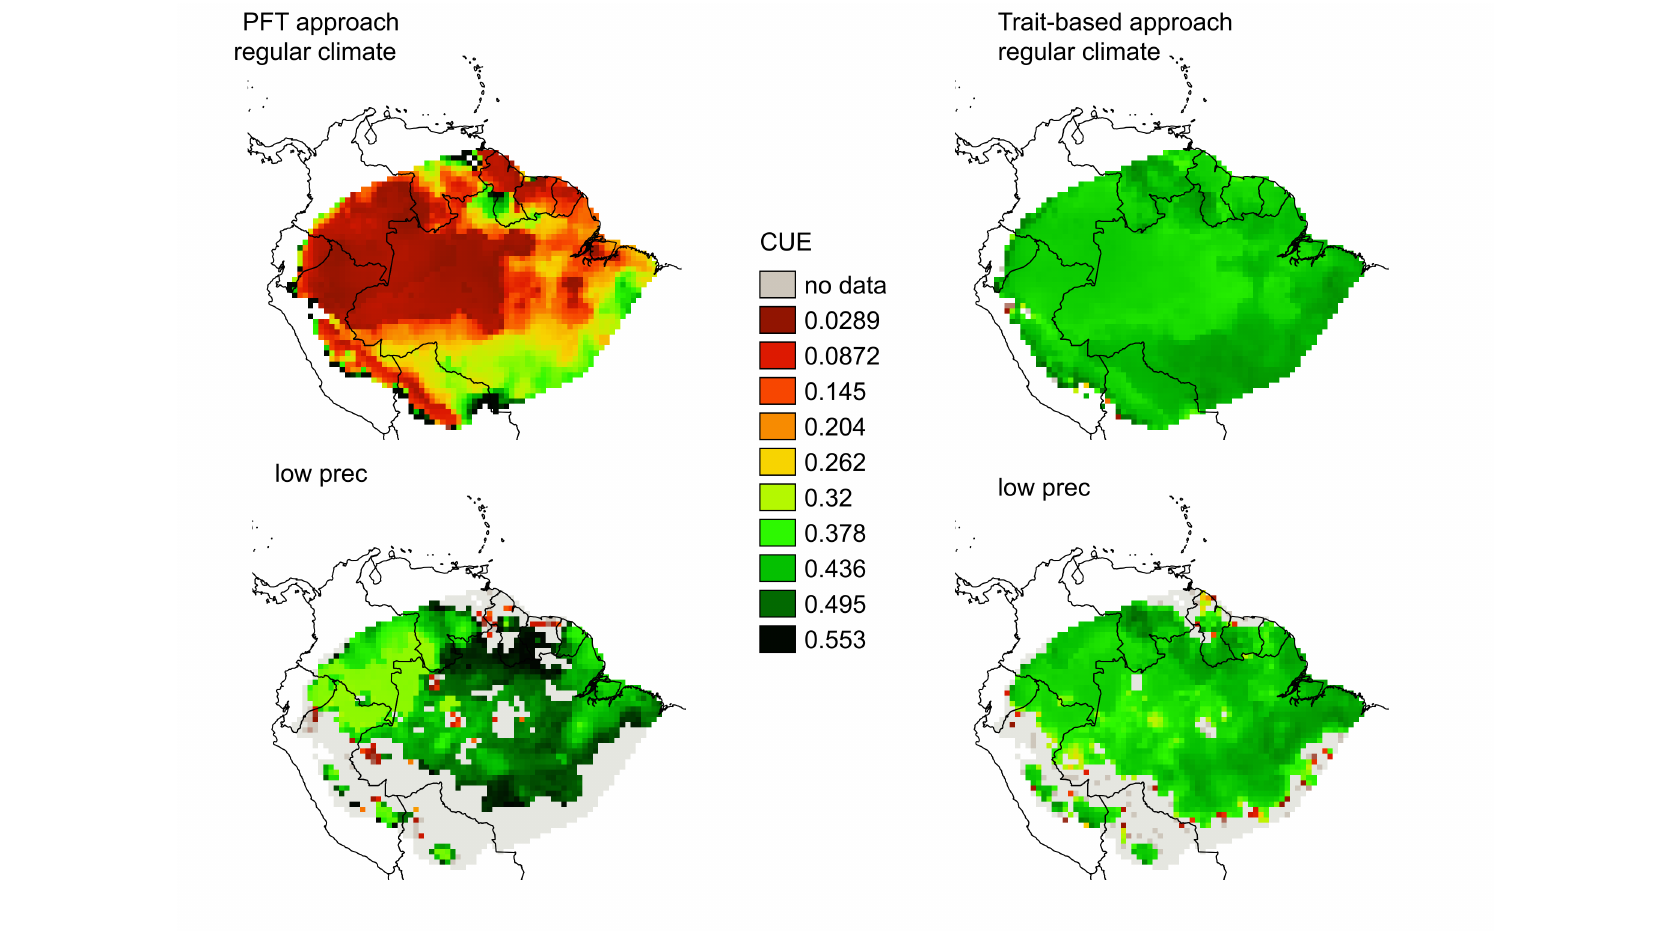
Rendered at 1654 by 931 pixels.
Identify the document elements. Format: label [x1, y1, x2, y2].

picture [177, 3, 1494, 931]
